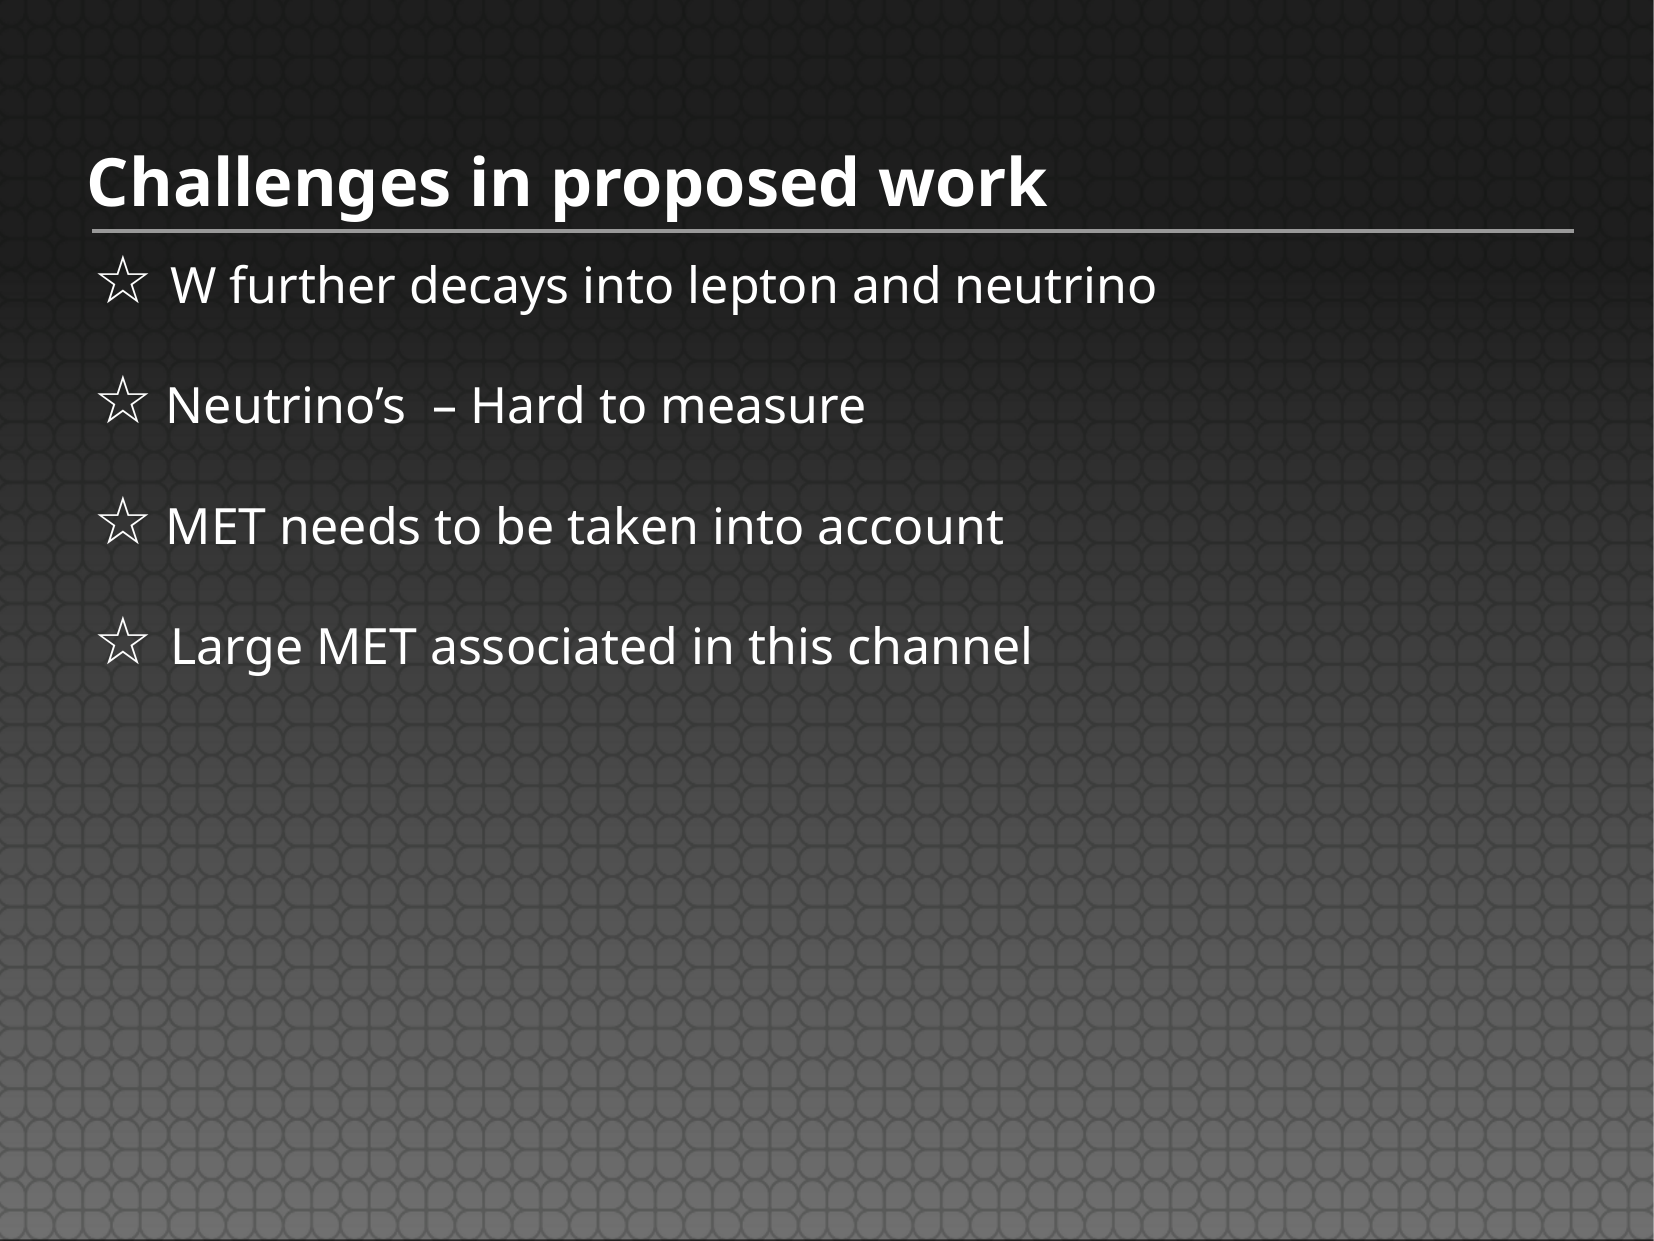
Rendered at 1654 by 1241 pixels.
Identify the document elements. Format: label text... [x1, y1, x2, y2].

list ☆ W further decays into lepton and neutrino ☆ Neutrino’s – Hard to measure ☆ MET needs to be taken into account ☆ Large MET associated in this channel [22, 232, 1511, 1051]
title Challenges in proposed work [86, 112, 1072, 232]
picture [0, 0, 1654, 1241]
